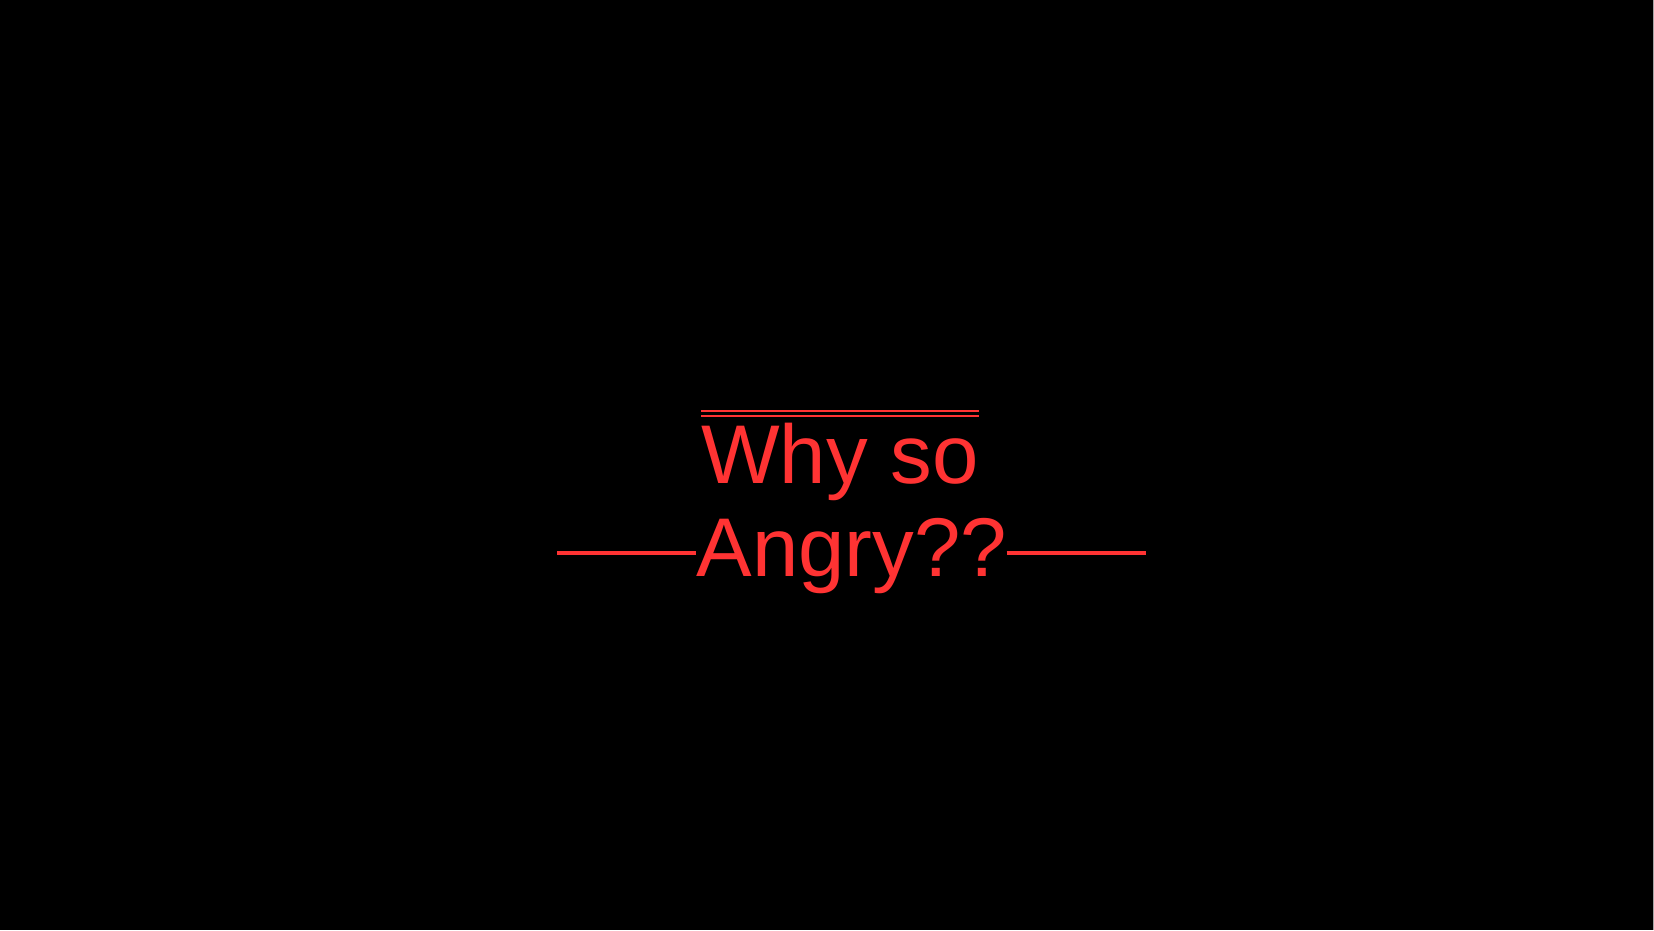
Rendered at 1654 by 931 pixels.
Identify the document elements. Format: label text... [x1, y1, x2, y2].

text_box Why so Angry?? [165, 401, 1516, 777]
